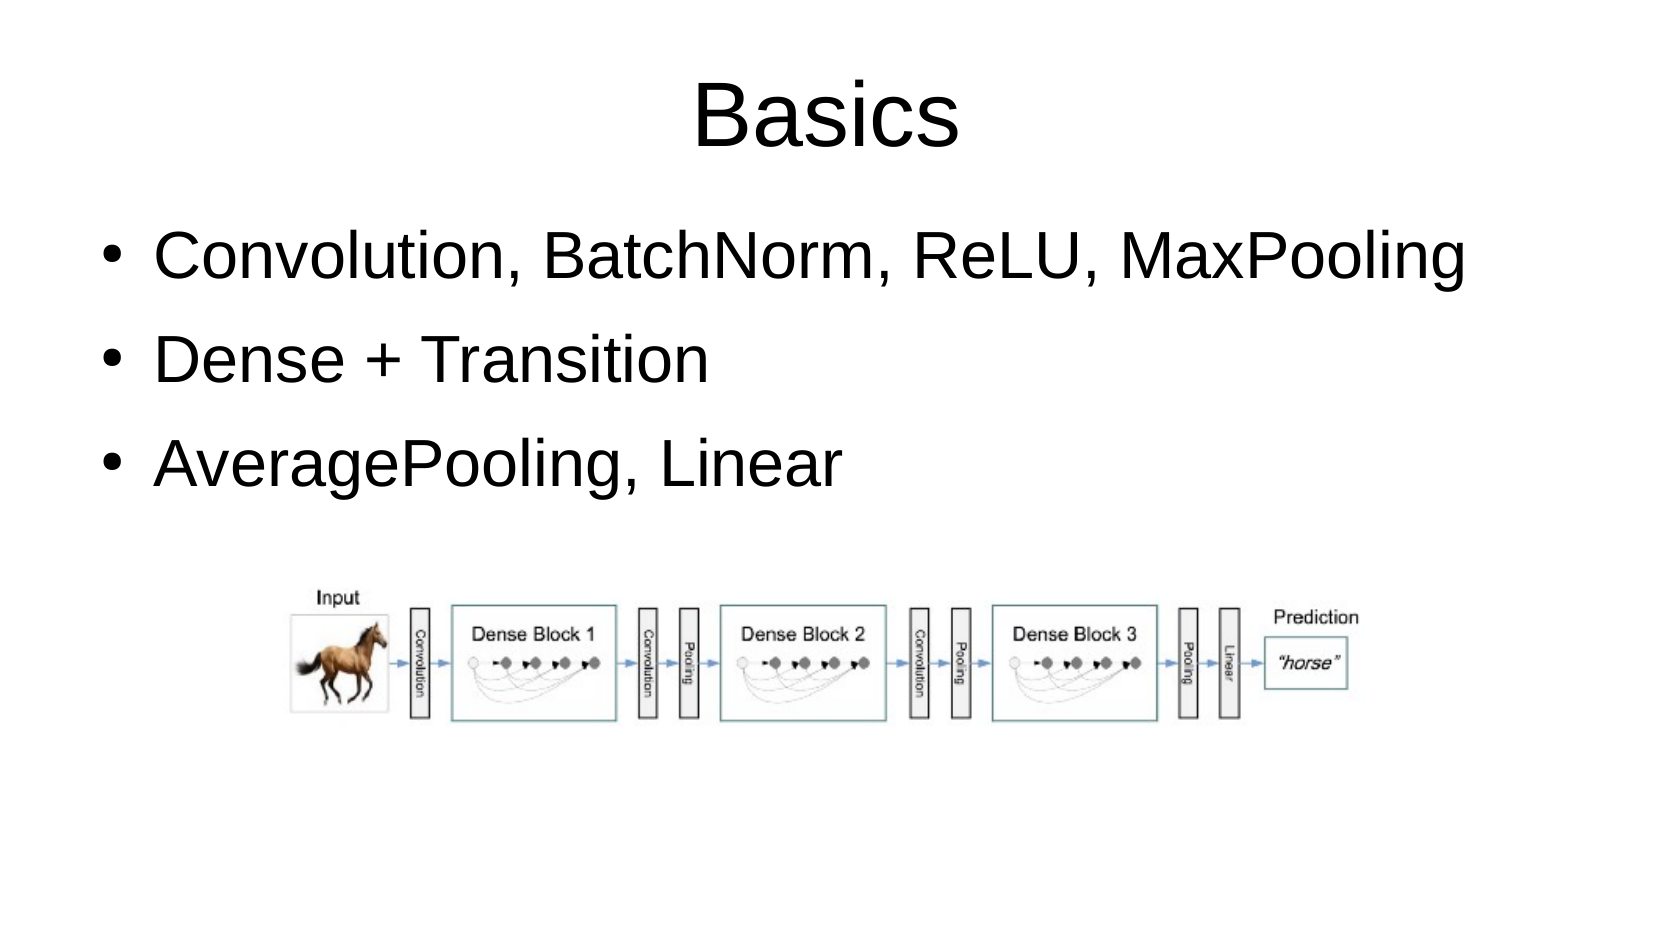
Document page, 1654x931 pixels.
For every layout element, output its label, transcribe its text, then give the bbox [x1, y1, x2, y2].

list Convolution, BatchNorm, ReLU, MaxPooling Dense + Transition AveragePooling, Linear [82, 217, 1571, 758]
title Basics [82, 37, 1571, 193]
picture [271, 575, 1366, 731]
